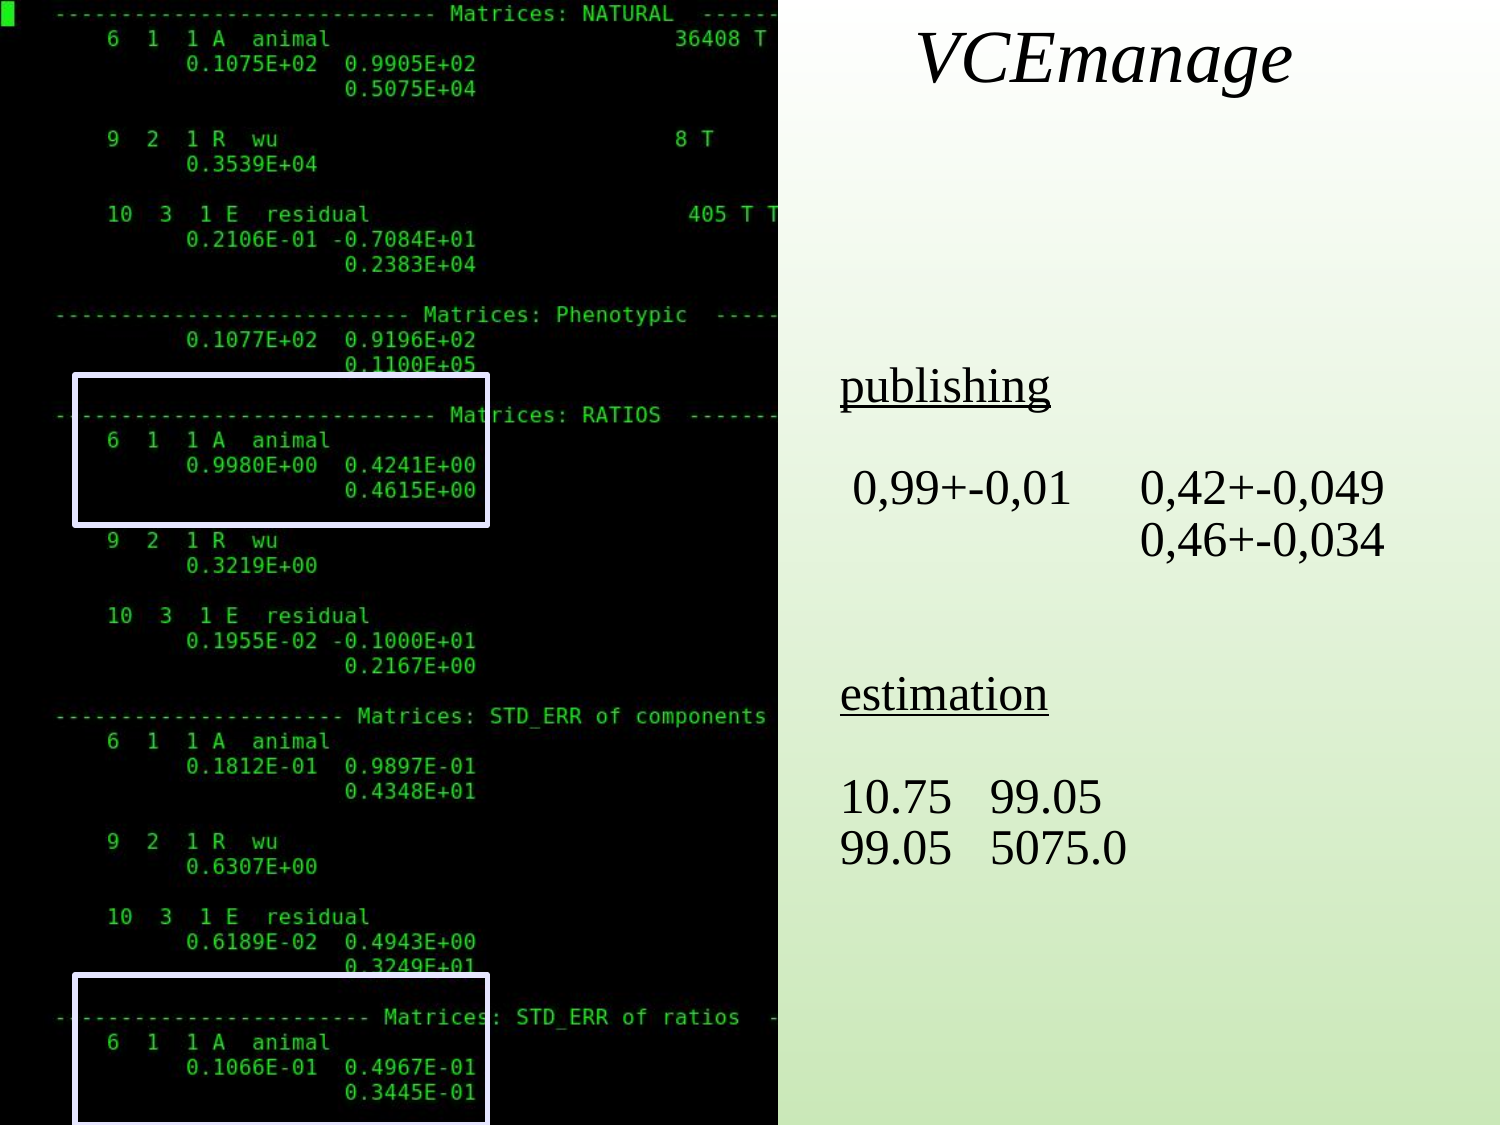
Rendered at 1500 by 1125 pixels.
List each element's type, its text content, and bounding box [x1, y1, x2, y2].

picture [0, 0, 778, 1125]
text_box publishing 0,99+-0,01 0,42+-0,049 0,46+-0,034 estimation 10.75 99.05 99.05 5075.0 [825, 353, 1400, 887]
picture [78, 978, 485, 1122]
text_box VCEmanage [900, 13, 1328, 112]
